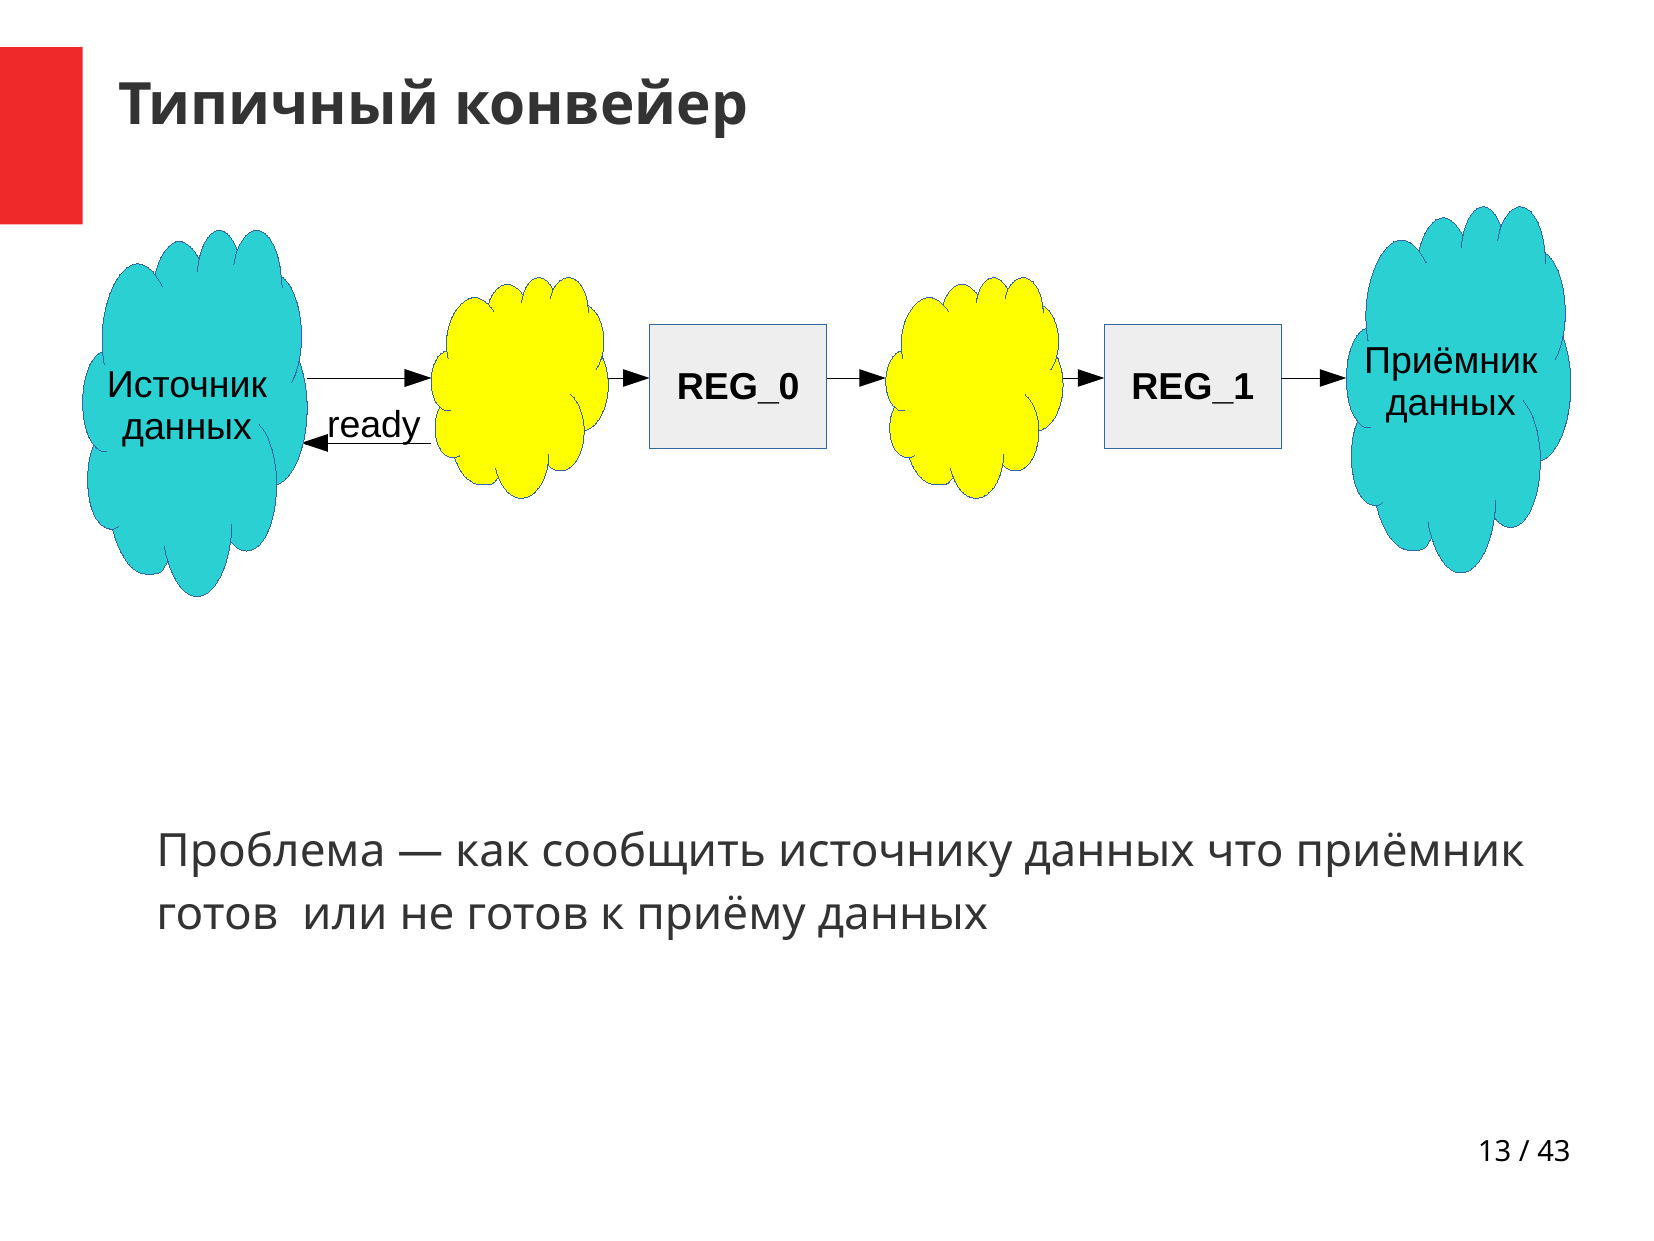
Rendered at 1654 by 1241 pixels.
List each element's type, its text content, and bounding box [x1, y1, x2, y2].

list Проблема — как сообщить источнику данных что приёмник готов или не готов к приёму данных [85, 817, 1598, 1137]
text_box Источник данных [82, 230, 308, 597]
text_box [431, 277, 609, 499]
text_box [885, 277, 1064, 499]
text_box Приёмник данных [1346, 206, 1571, 573]
text_box REG_0 [649, 324, 827, 449]
text_box REG_1 [1104, 324, 1282, 449]
text_box i_ready [301, 395, 436, 453]
title Типичный конвейер [118, 49, 1571, 154]
